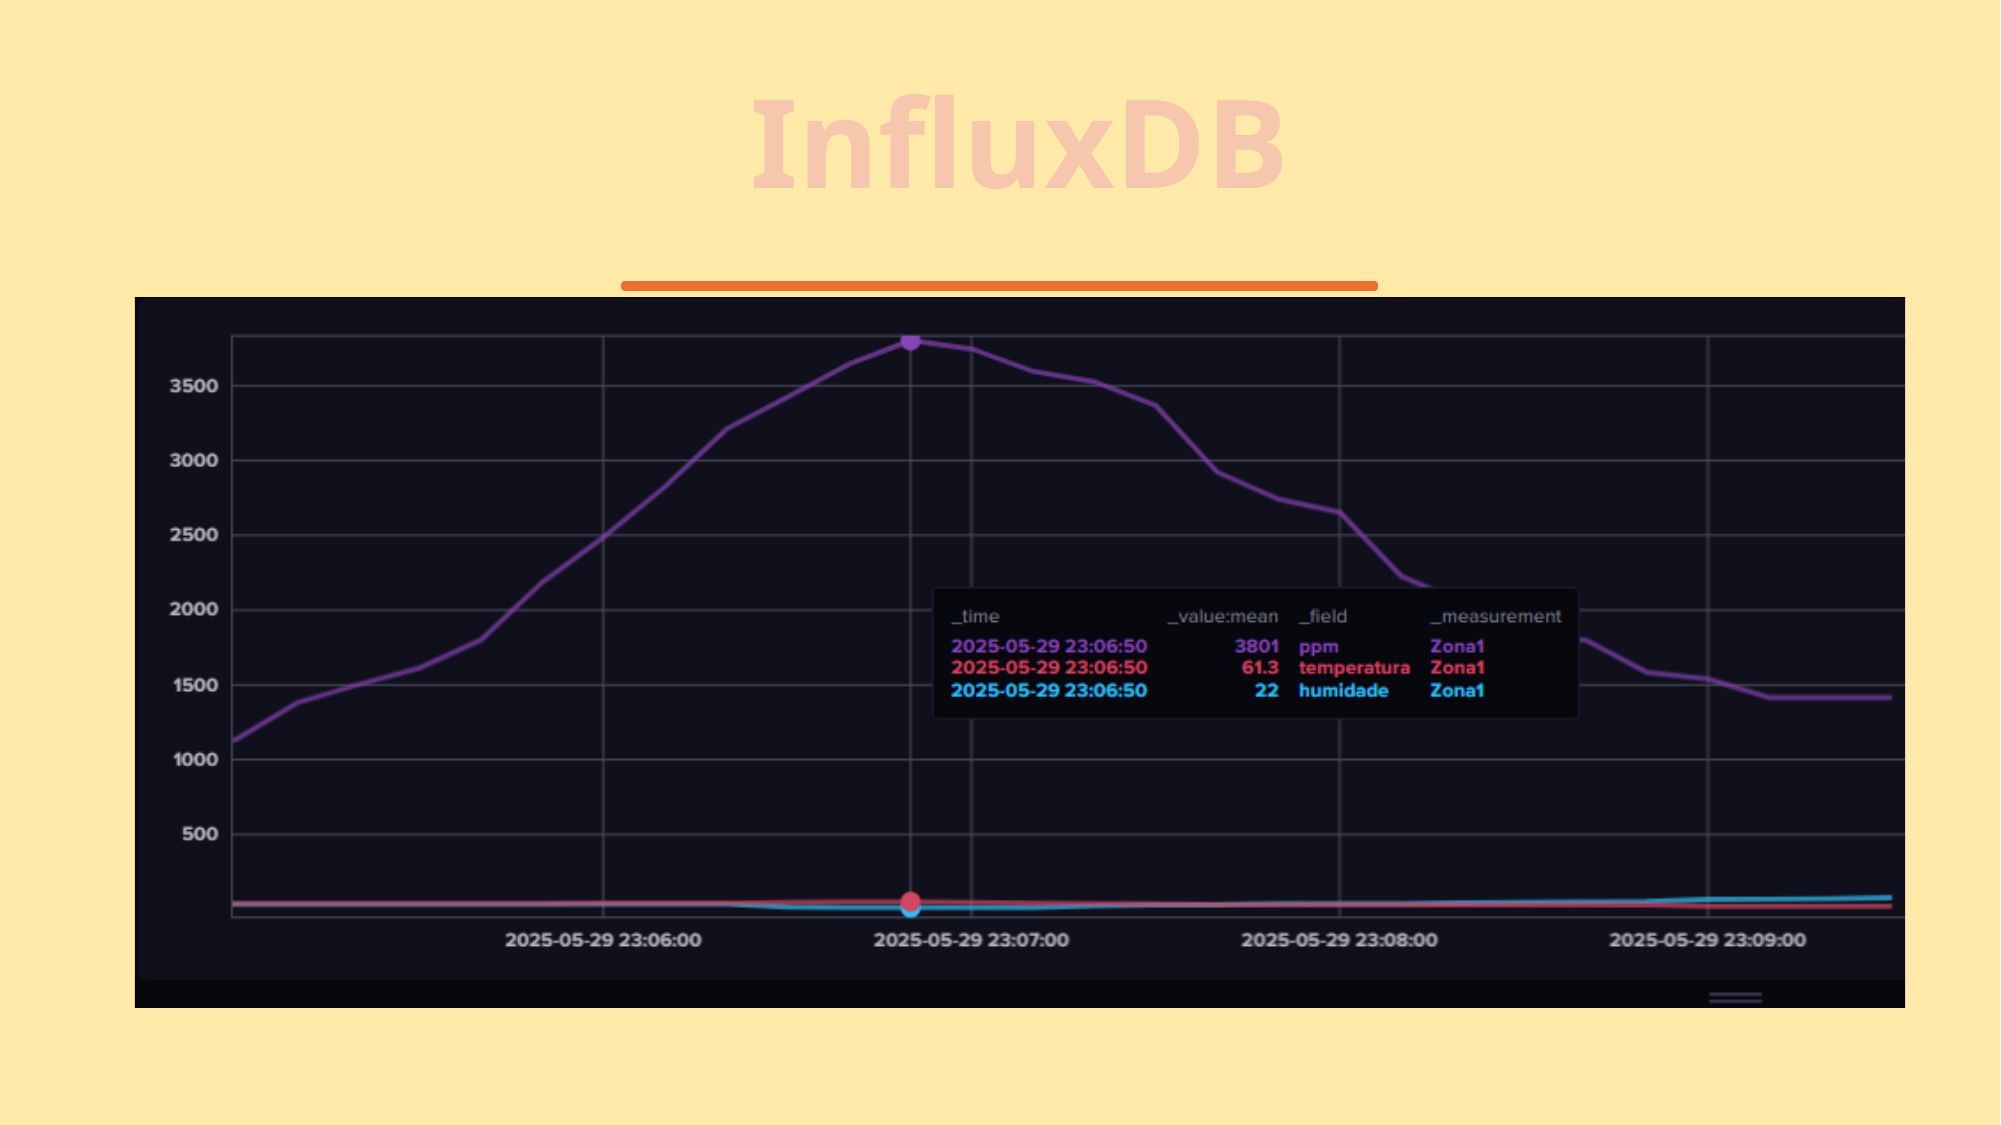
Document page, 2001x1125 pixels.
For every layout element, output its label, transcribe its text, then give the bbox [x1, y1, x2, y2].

picture [134, 297, 1906, 1008]
text_box [0, 0, 2000, 1125]
title InfluxDB [385, 73, 1655, 225]
